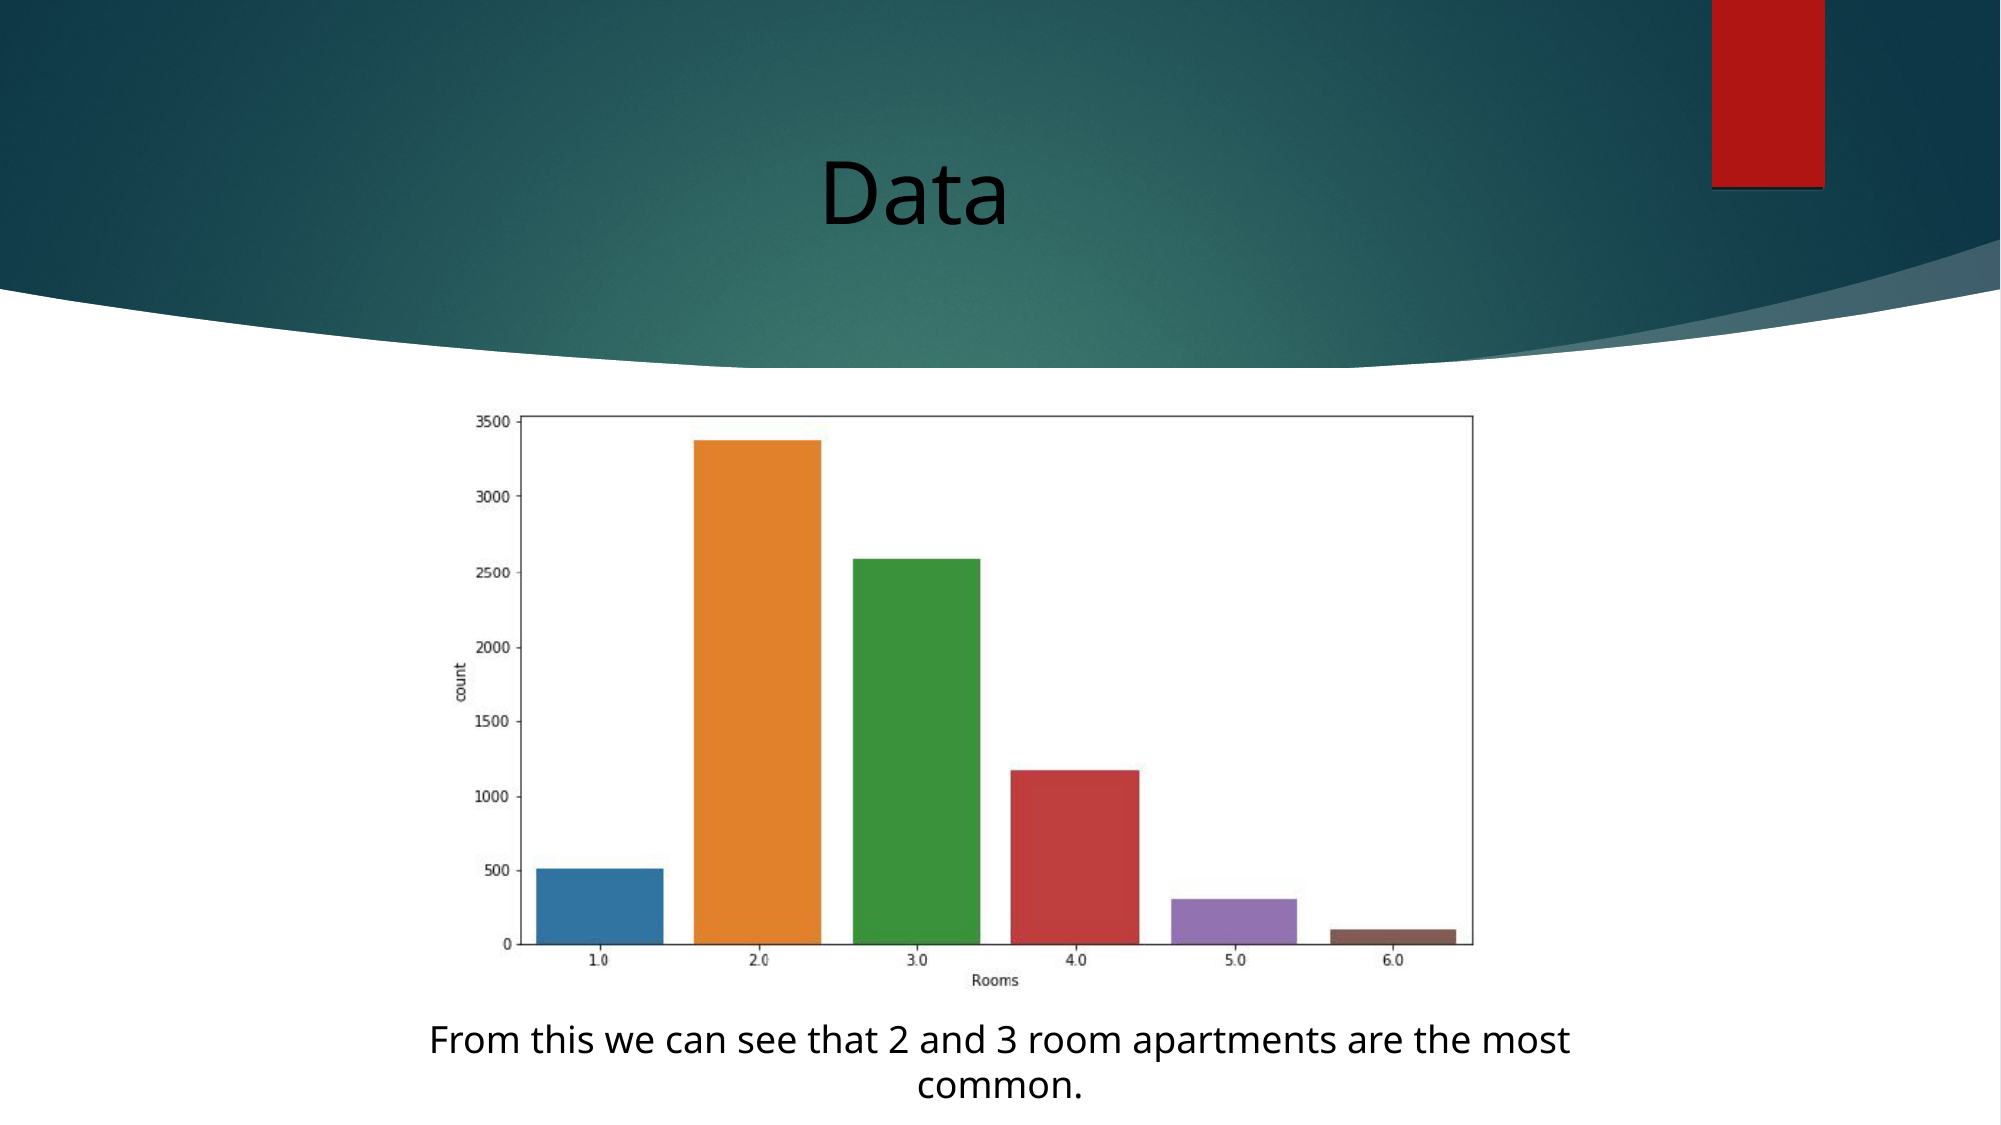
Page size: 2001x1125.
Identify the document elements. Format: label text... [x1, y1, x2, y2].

picture [386, 368, 1614, 990]
text_box From this we can see that 2 and 3 room apartments are the most common. [352, 1009, 1649, 1114]
title Data [181, 74, 1649, 305]
text_box [0, 0, 2000, 1125]
